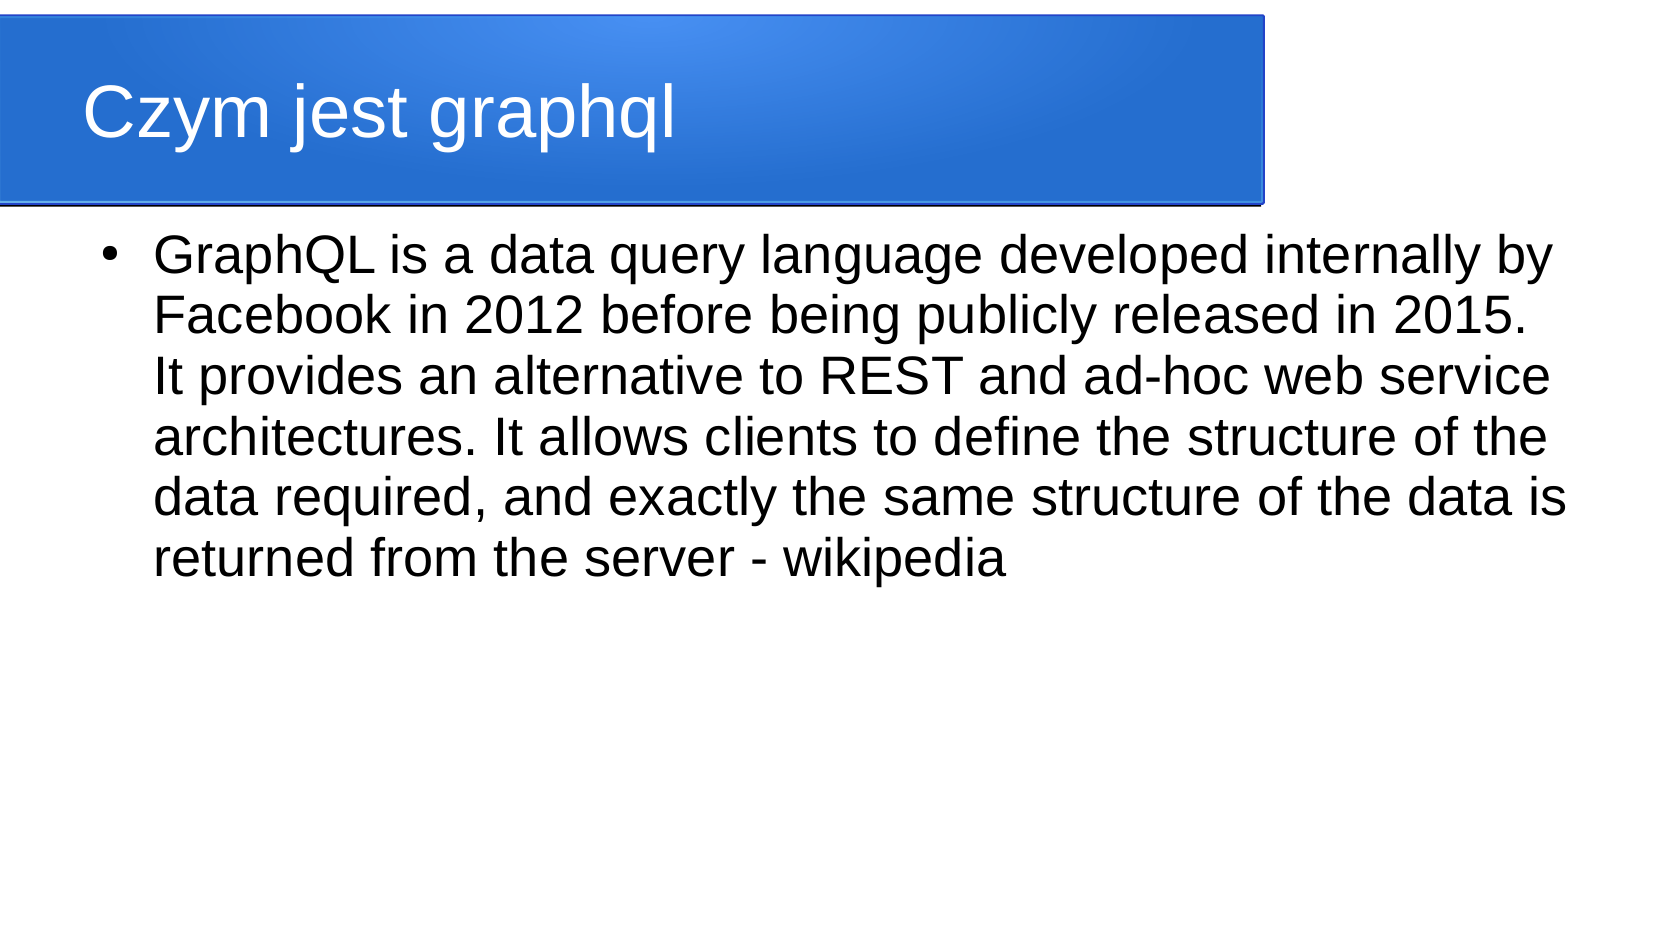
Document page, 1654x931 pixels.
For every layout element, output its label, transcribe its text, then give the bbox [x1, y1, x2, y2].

title Czym jest graphql [82, 35, 1235, 189]
list GraphQL is a data query language developed internally by Facebook in 2012 before being publicly released in 2015. It provides an alternative to REST and ad-hoc web service architectures. It allows clients to define the structure of the data required, and exactly the same structure of the data is returned from the server - wikipedia [82, 224, 1571, 764]
